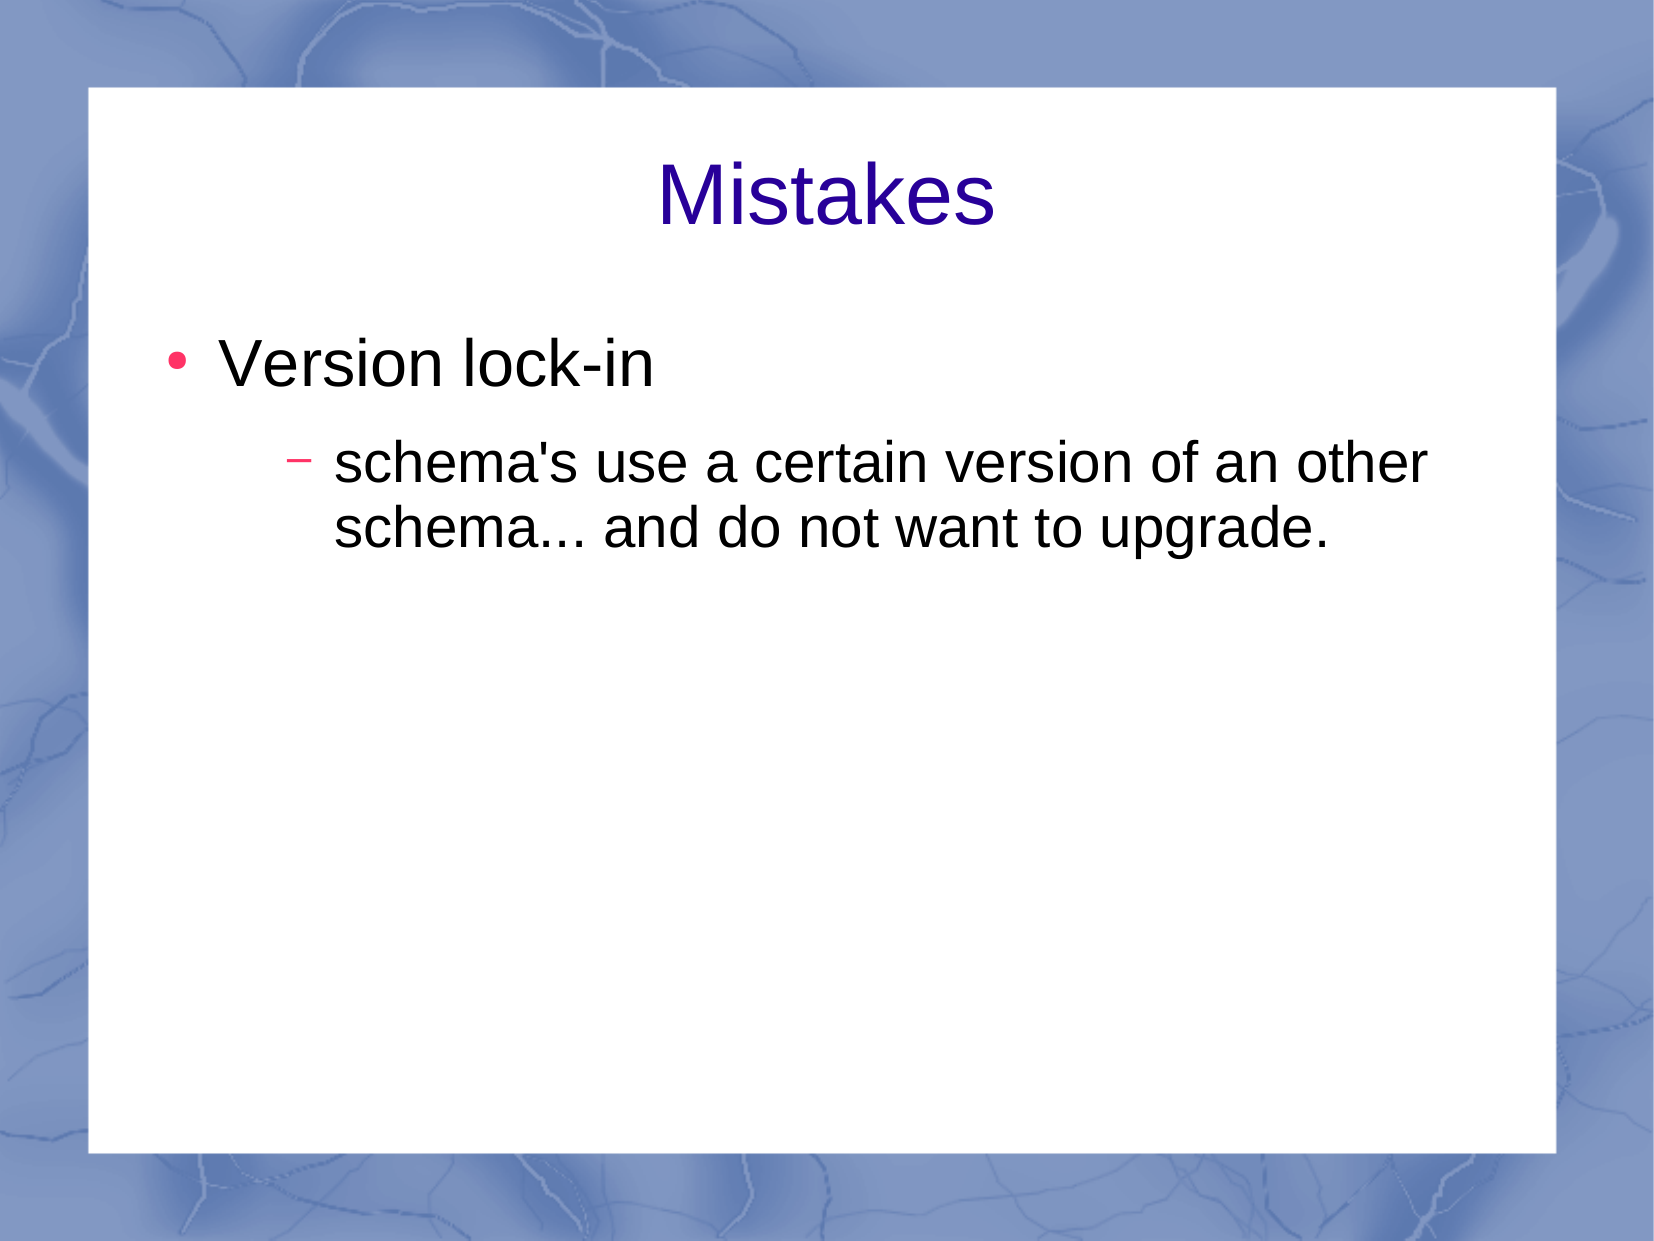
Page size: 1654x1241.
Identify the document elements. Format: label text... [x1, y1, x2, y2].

picture [0, 0, 1654, 1241]
title Mistakes [118, 90, 1536, 298]
list Version lock-in schema's use a certain version of an other schema... and do not want to upgrade. [147, 325, 1506, 1145]
